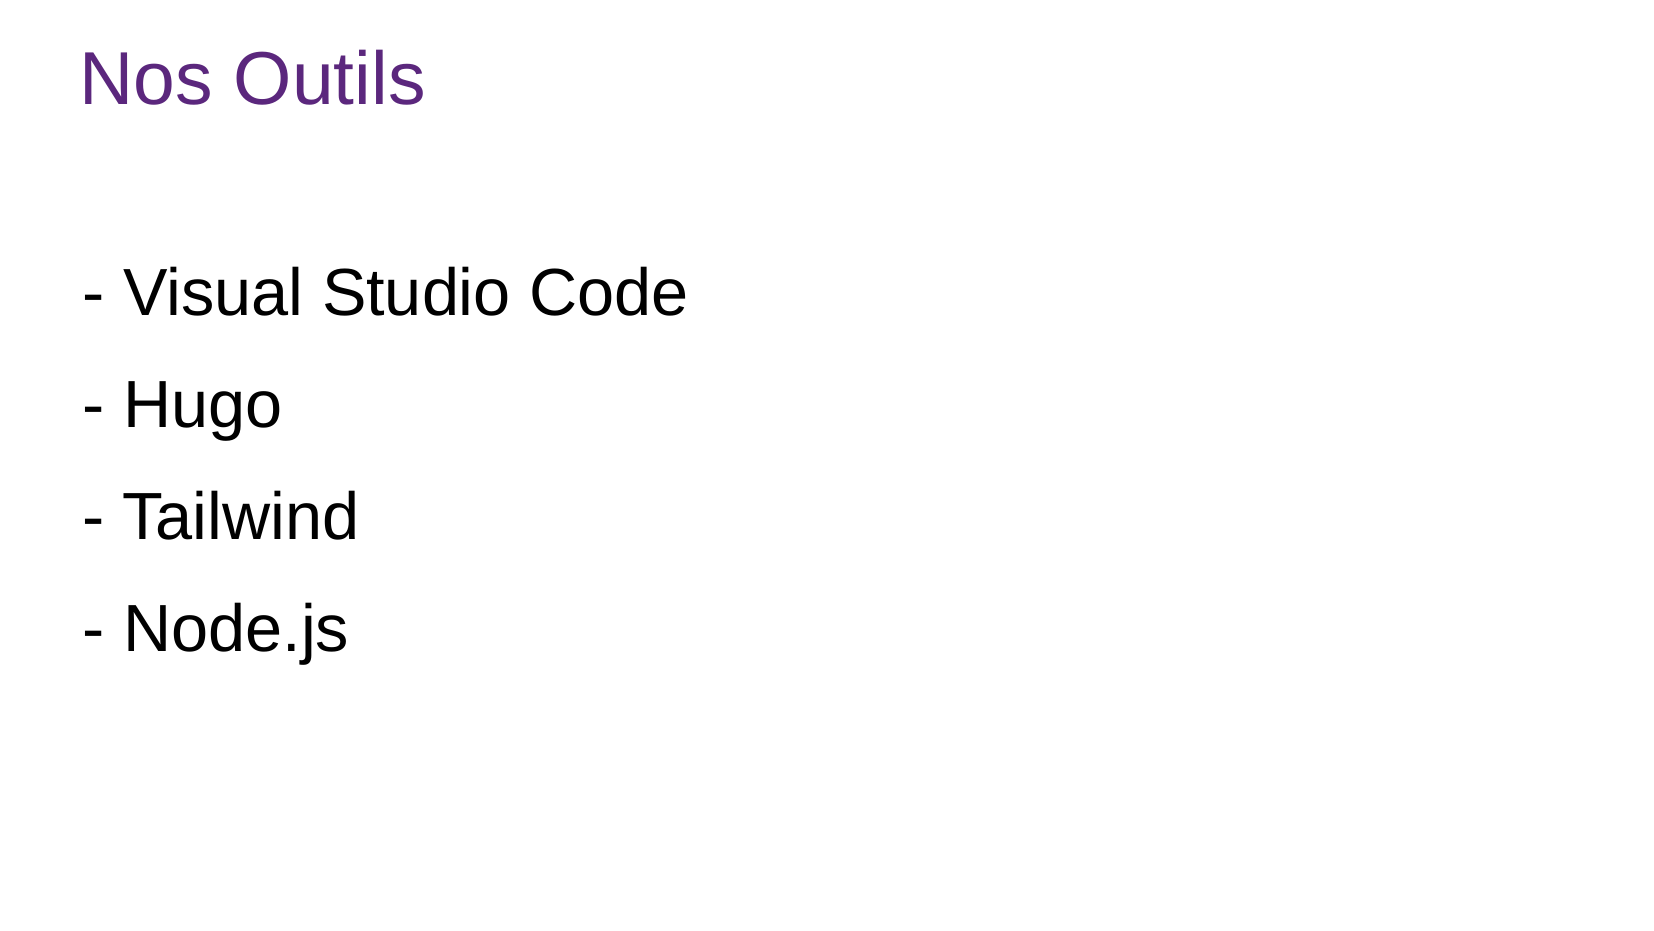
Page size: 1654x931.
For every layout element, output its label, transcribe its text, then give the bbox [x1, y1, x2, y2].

text_box - Visual Studio Code - Hugo - Tailwind - Node.js [82, 217, 1571, 758]
title Nos Outils [79, 36, 1557, 148]
